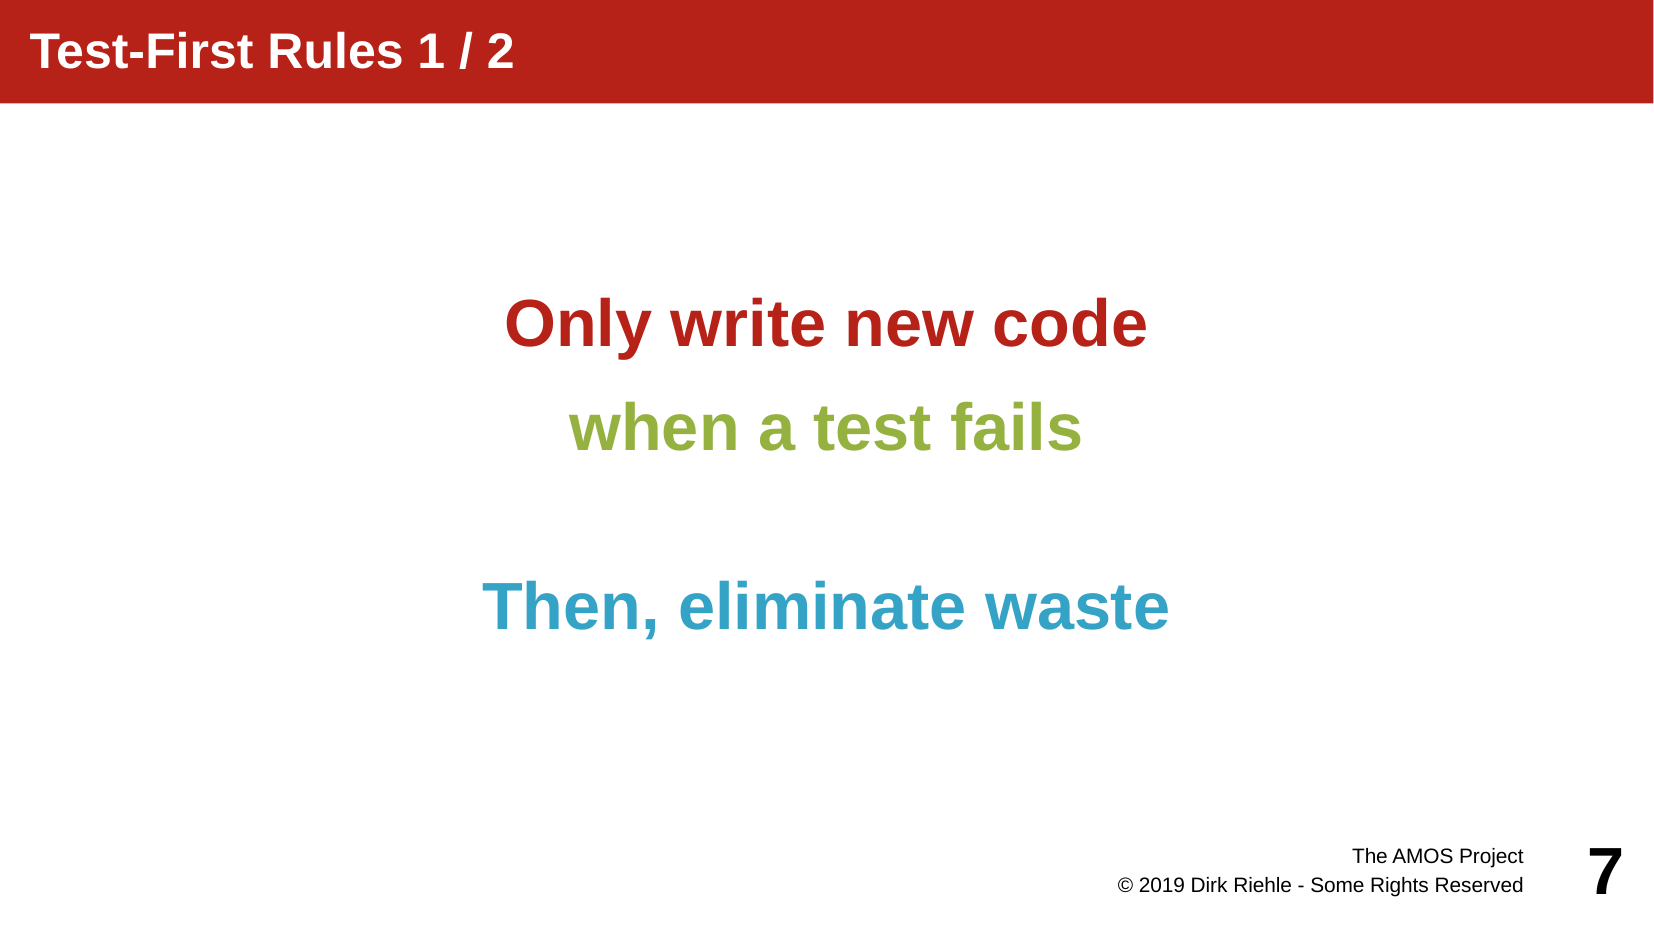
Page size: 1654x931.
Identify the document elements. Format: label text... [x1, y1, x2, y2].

title Test-First Rules 1 / 2 [0, 0, 1654, 104]
subtitle Only write new code when a test fails Then, eliminate waste [29, 132, 1625, 798]
